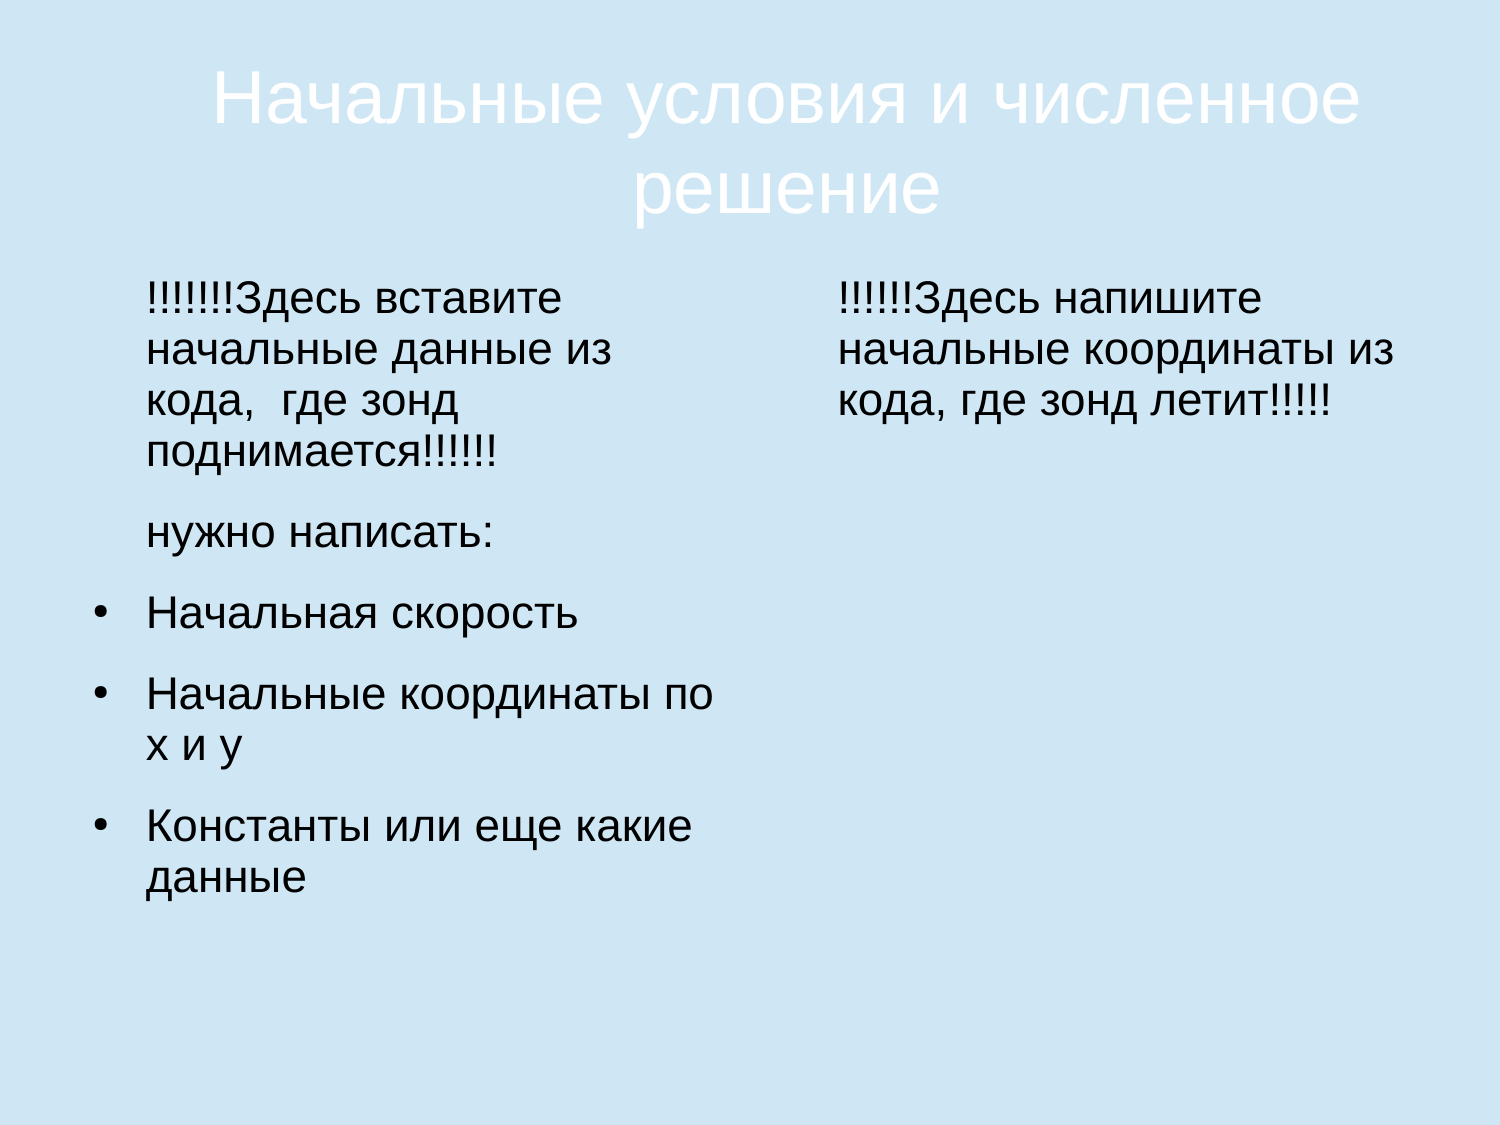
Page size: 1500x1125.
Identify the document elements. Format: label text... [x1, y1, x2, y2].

list !!!!!!Здесь напишите начальные координаты из кода, где зонд летит!!!!! [766, 271, 1426, 1005]
list !!!!!!!Здесь вставите начальные данные из кода, где зонд поднимается!!!!!! нужно написать: Начальная скорость Начальные координаты по x и y Константы или еще какие данные [75, 271, 734, 1005]
title Начальные условия и численное решение [75, 45, 1425, 233]
